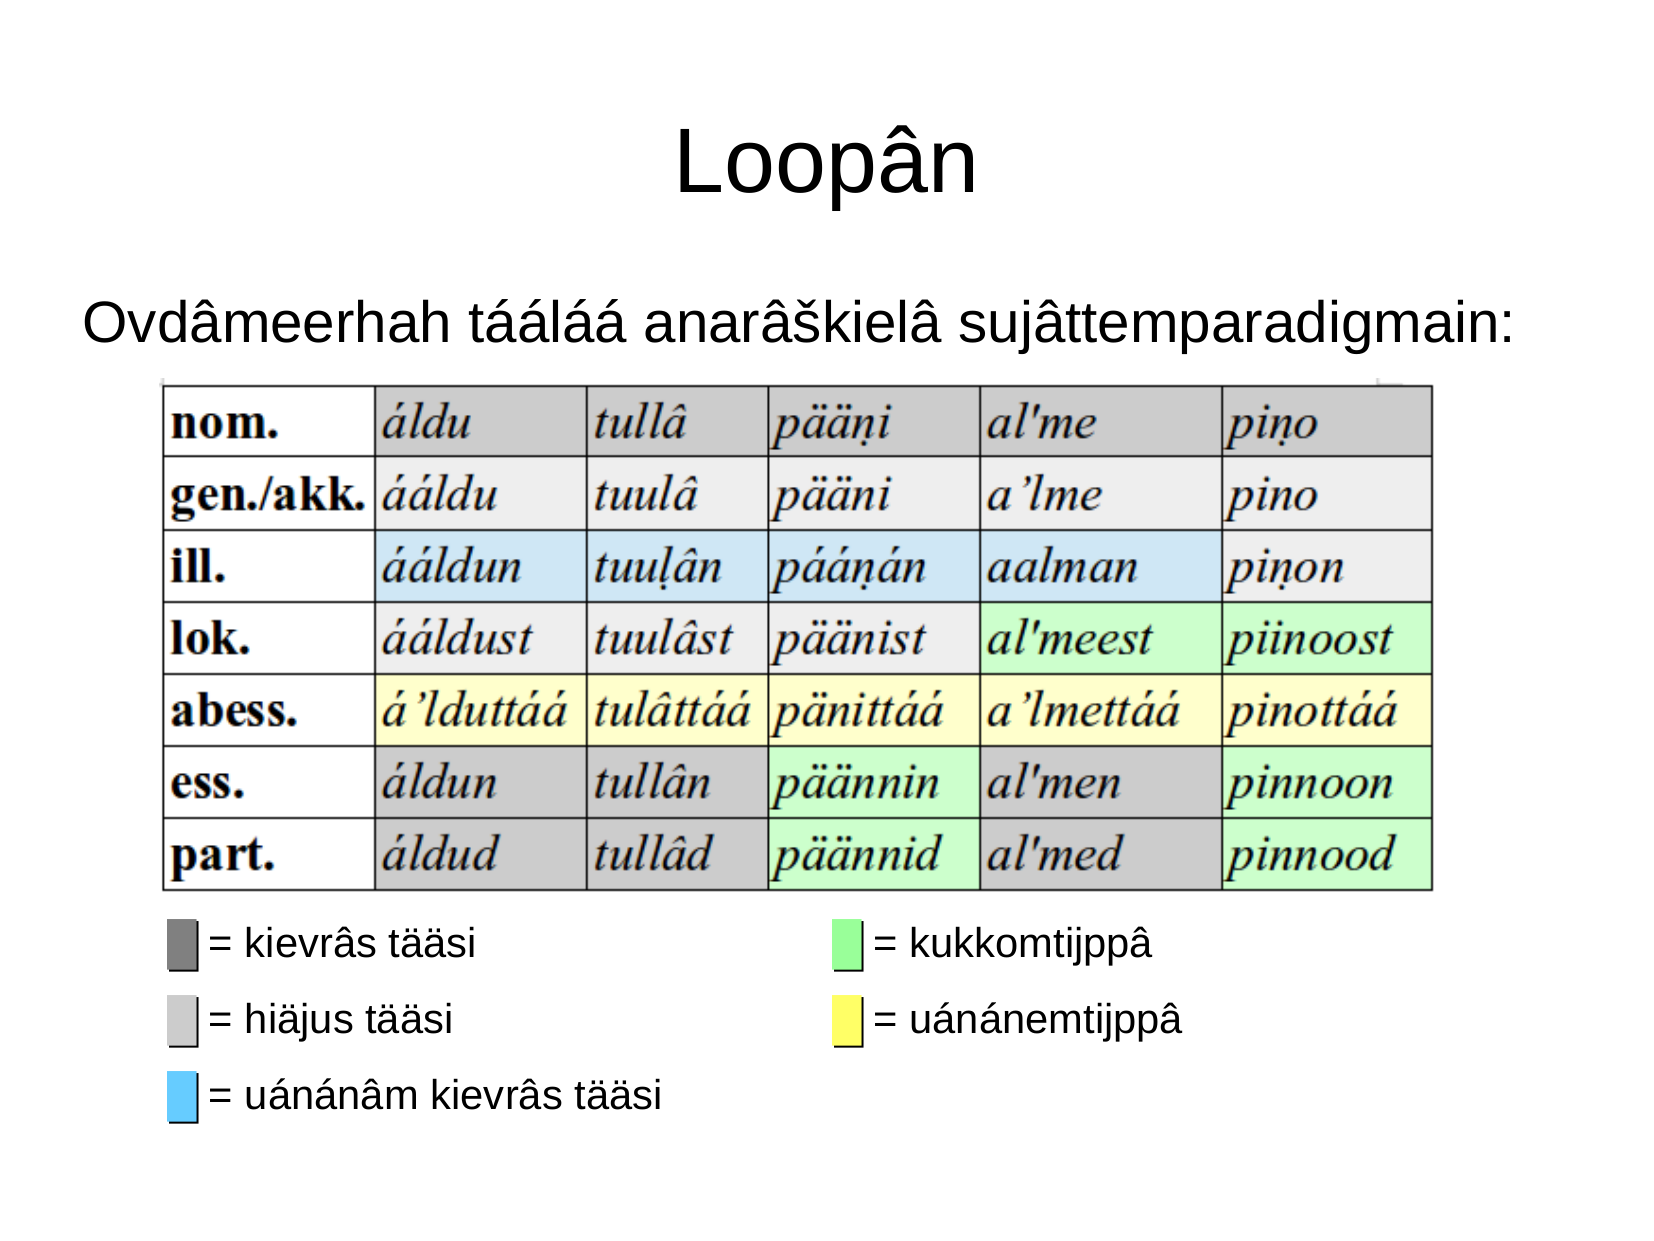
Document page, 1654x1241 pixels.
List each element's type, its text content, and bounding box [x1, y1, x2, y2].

list █ = kievrâs tääsi █ = kukkomtijppâ █ = hiäjus tääsi █ = uánánemtijppâ █ = uánánâm kievrâs tääsi [94, 919, 1536, 1168]
title Loopân [82, 49, 1571, 257]
list Ovdâmeerhah tááláá anarâškielâ sujâttemparadigmain: [82, 290, 1536, 378]
picture [159, 378, 1441, 899]
